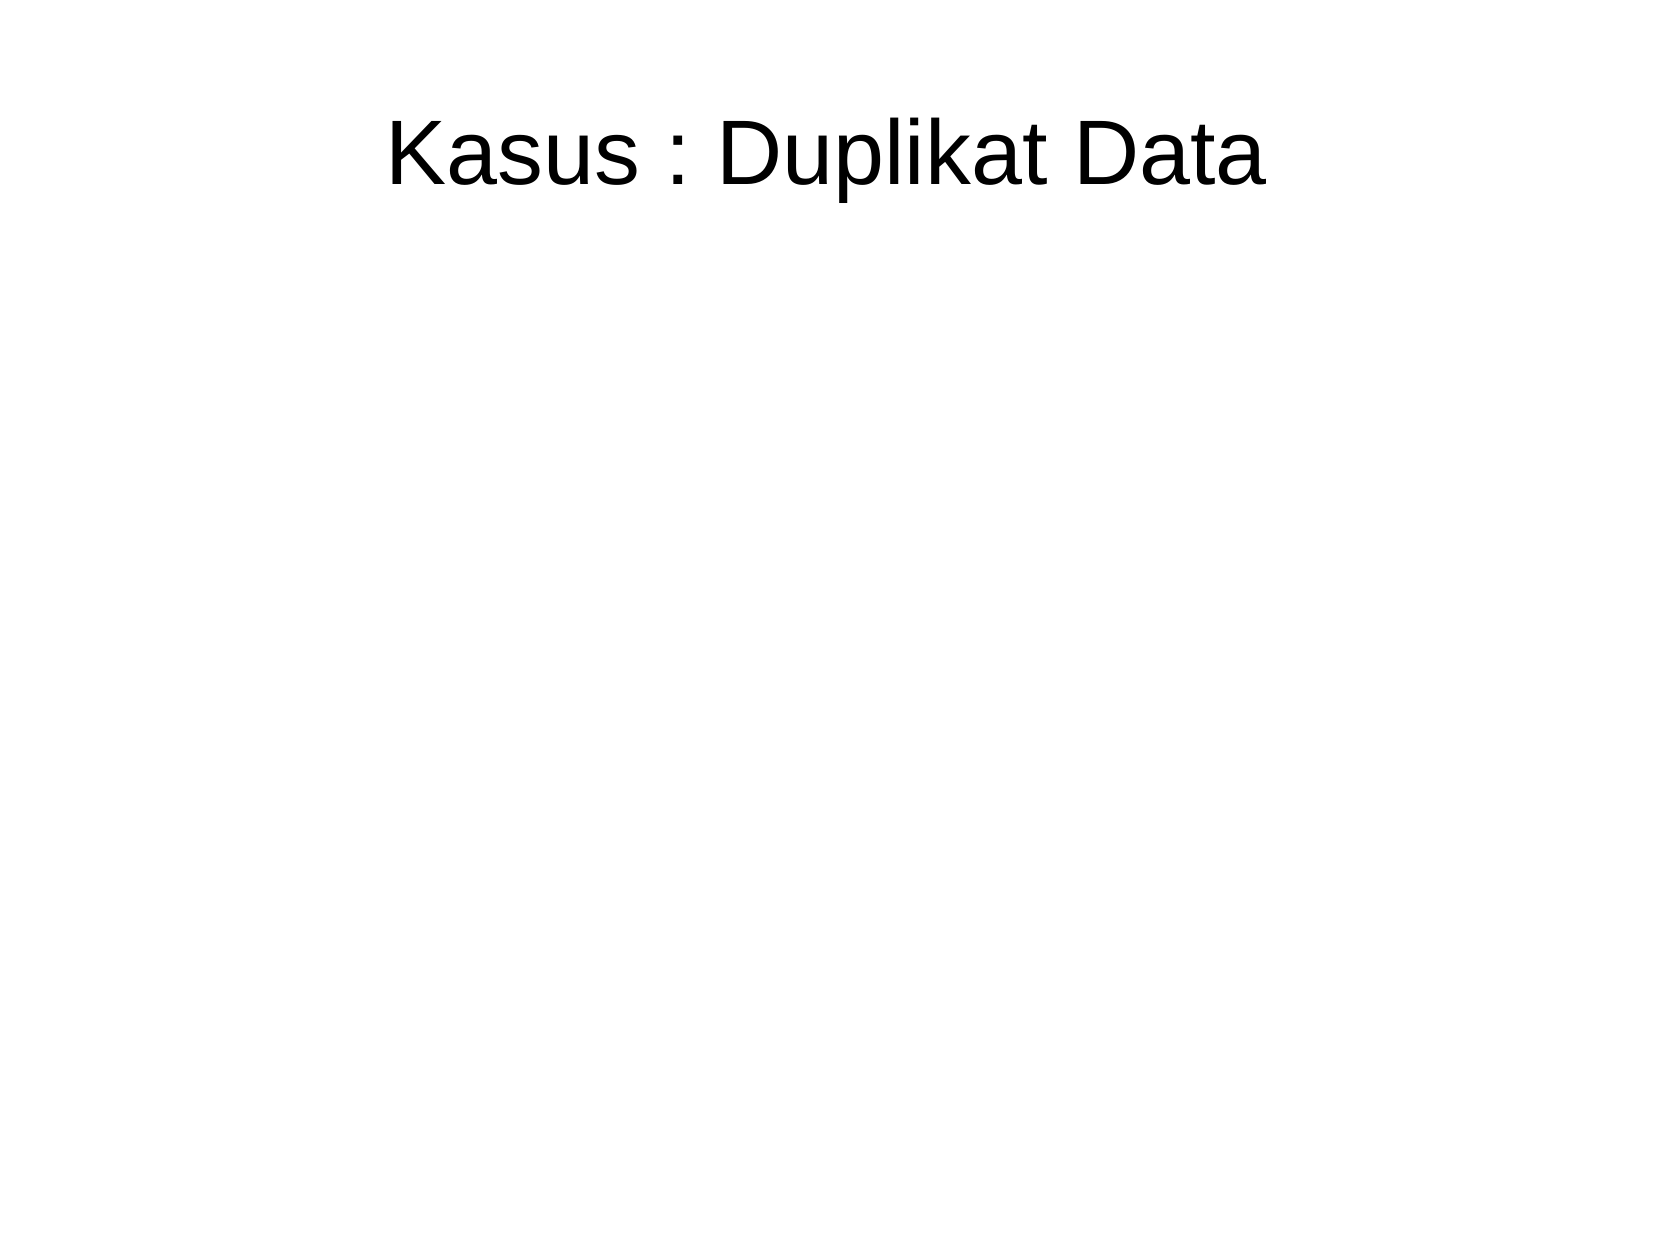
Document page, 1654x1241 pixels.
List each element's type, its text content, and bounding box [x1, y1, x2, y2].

title Kasus : Duplikat Data [82, 49, 1571, 257]
